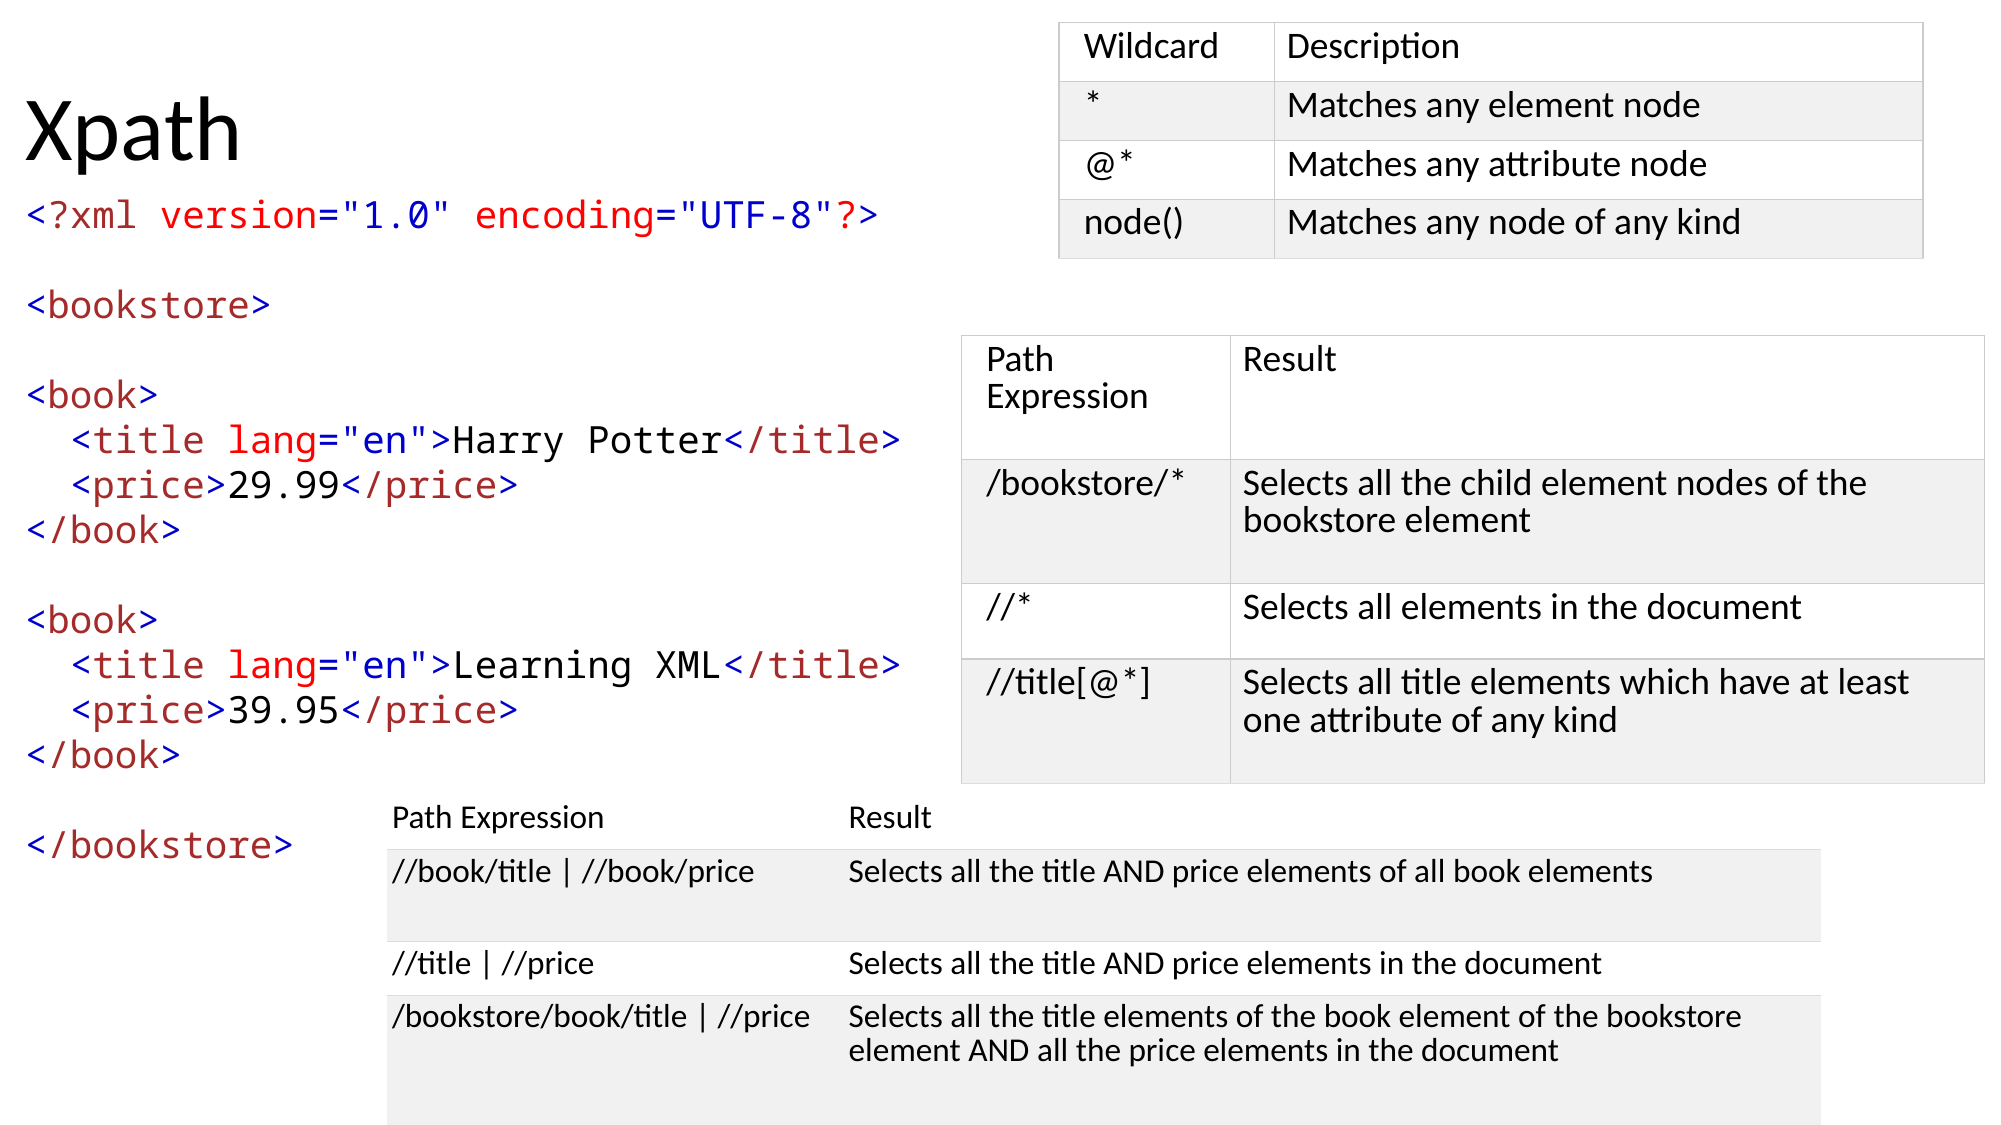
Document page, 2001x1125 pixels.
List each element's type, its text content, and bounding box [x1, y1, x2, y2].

table_cell * [1060, 82, 1274, 140]
text_box Xpath [10, 22, 1058, 240]
table_cell Selects all the title AND price elements of all book elements [846, 850, 1821, 941]
table_cell node() [1060, 200, 1274, 258]
table_cell /bookstore/book/title | //price [387, 996, 846, 1125]
table_header Result [1231, 336, 1984, 459]
table_cell /bookstore/* [962, 460, 1230, 583]
table_cell Selects all title elements which have at least one attribute of any kind [1231, 660, 1984, 783]
table_cell Selects all the title elements of the book element of the bookstore element AND all the price elements in the document [846, 996, 1821, 1125]
table_cell Selects all the title AND price elements in the document [846, 942, 1821, 995]
table_cell //title[@*] [962, 660, 1230, 783]
table_header Path Expression [962, 336, 1230, 459]
table_cell //* [962, 584, 1230, 658]
table_cell //title | //price [387, 942, 846, 995]
table_cell Selects all elements in the document [1231, 584, 1984, 658]
text_box <?xml version="1.0" encoding="UTF-8"?> <bookstore> <book> <title lang="en">Harry Potter</title> <price>29.99</price> </book> <book> <title lang="en">Learning XML</title> <price>39.95</price> </book> </bookstore> [10, 183, 1011, 874]
table_header Result [846, 796, 1821, 849]
table_header Description [1275, 23, 1922, 81]
table_cell Matches any node of any kind [1275, 200, 1922, 258]
table_cell //book/title | //book/price [387, 850, 846, 941]
table_cell @* [1060, 141, 1274, 199]
table_header Wildcard [1060, 23, 1274, 81]
table_cell Selects all the child element nodes of the bookstore element [1231, 460, 1984, 583]
table_cell Matches any element node [1275, 82, 1922, 140]
table_cell Matches any attribute node [1275, 141, 1922, 199]
table_header Path Expression [387, 796, 846, 849]
